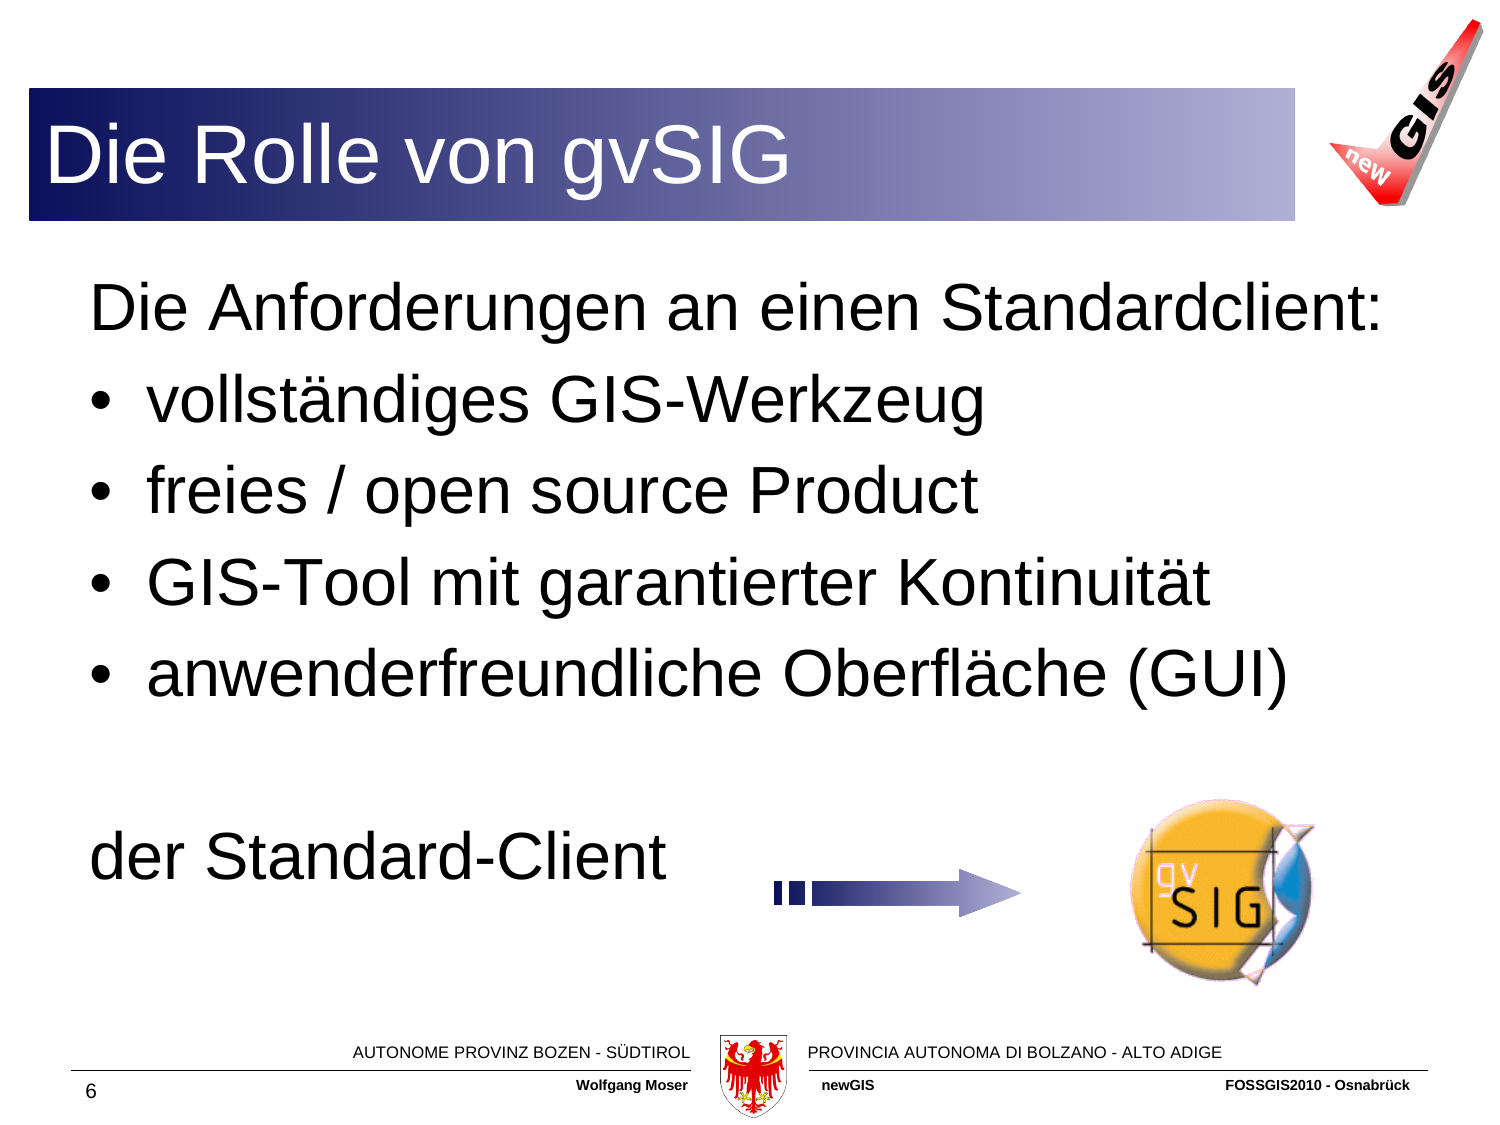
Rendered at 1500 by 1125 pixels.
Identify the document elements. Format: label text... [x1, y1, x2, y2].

text_box Die Rolle von gvSIG [29, 88, 1296, 221]
text_box [789, 881, 805, 905]
text_box [774, 881, 781, 905]
picture [1328, 18, 1485, 207]
picture [720, 1035, 787, 1118]
picture [1128, 798, 1316, 988]
text_box [812, 869, 1022, 917]
list Die Anforderungen an einen Standardclient: vollständiges GIS-Werkzeug freies / open source Product GIS-Tool mit garantierter Kontinuität anwenderfreundliche Oberfläche (GUI) der Standard-Client [75, 262, 1426, 1006]
